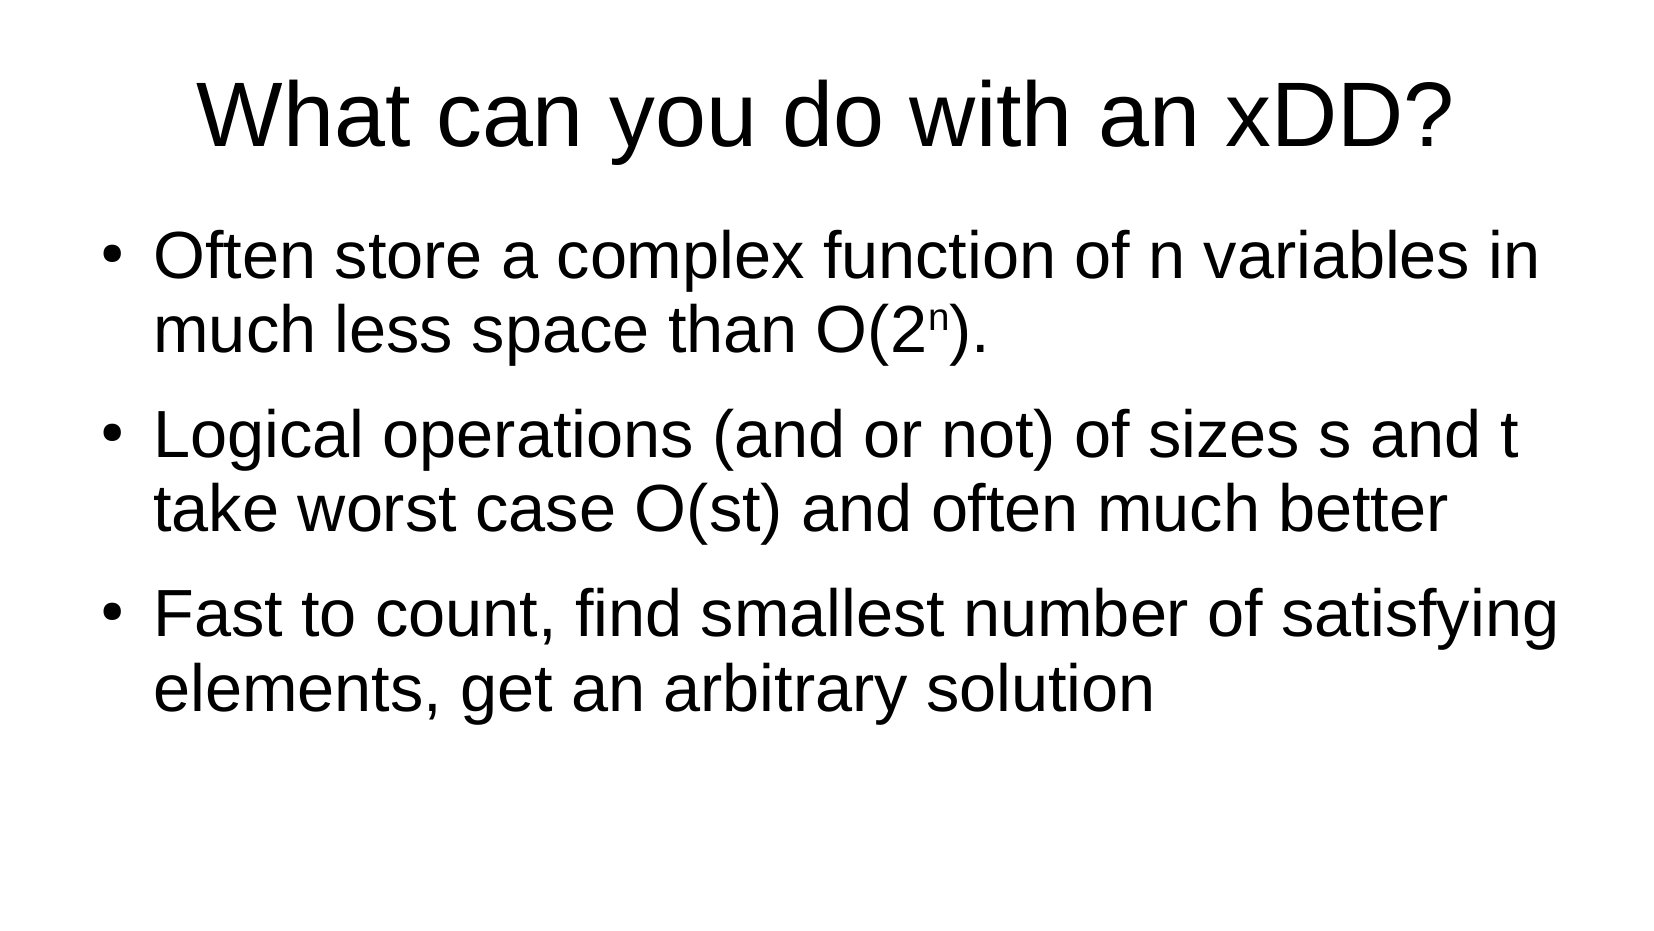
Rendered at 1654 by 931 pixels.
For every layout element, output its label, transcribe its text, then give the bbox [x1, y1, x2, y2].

title What can you do with an xDD? [82, 37, 1571, 193]
list Often store a complex function of n variables in much less space than O(2n). Logical operations (and or not) of sizes s and t take worst case O(st) and often much better Fast to count, find smallest number of satisfying elements, get an arbitrary solution [82, 217, 1571, 758]
